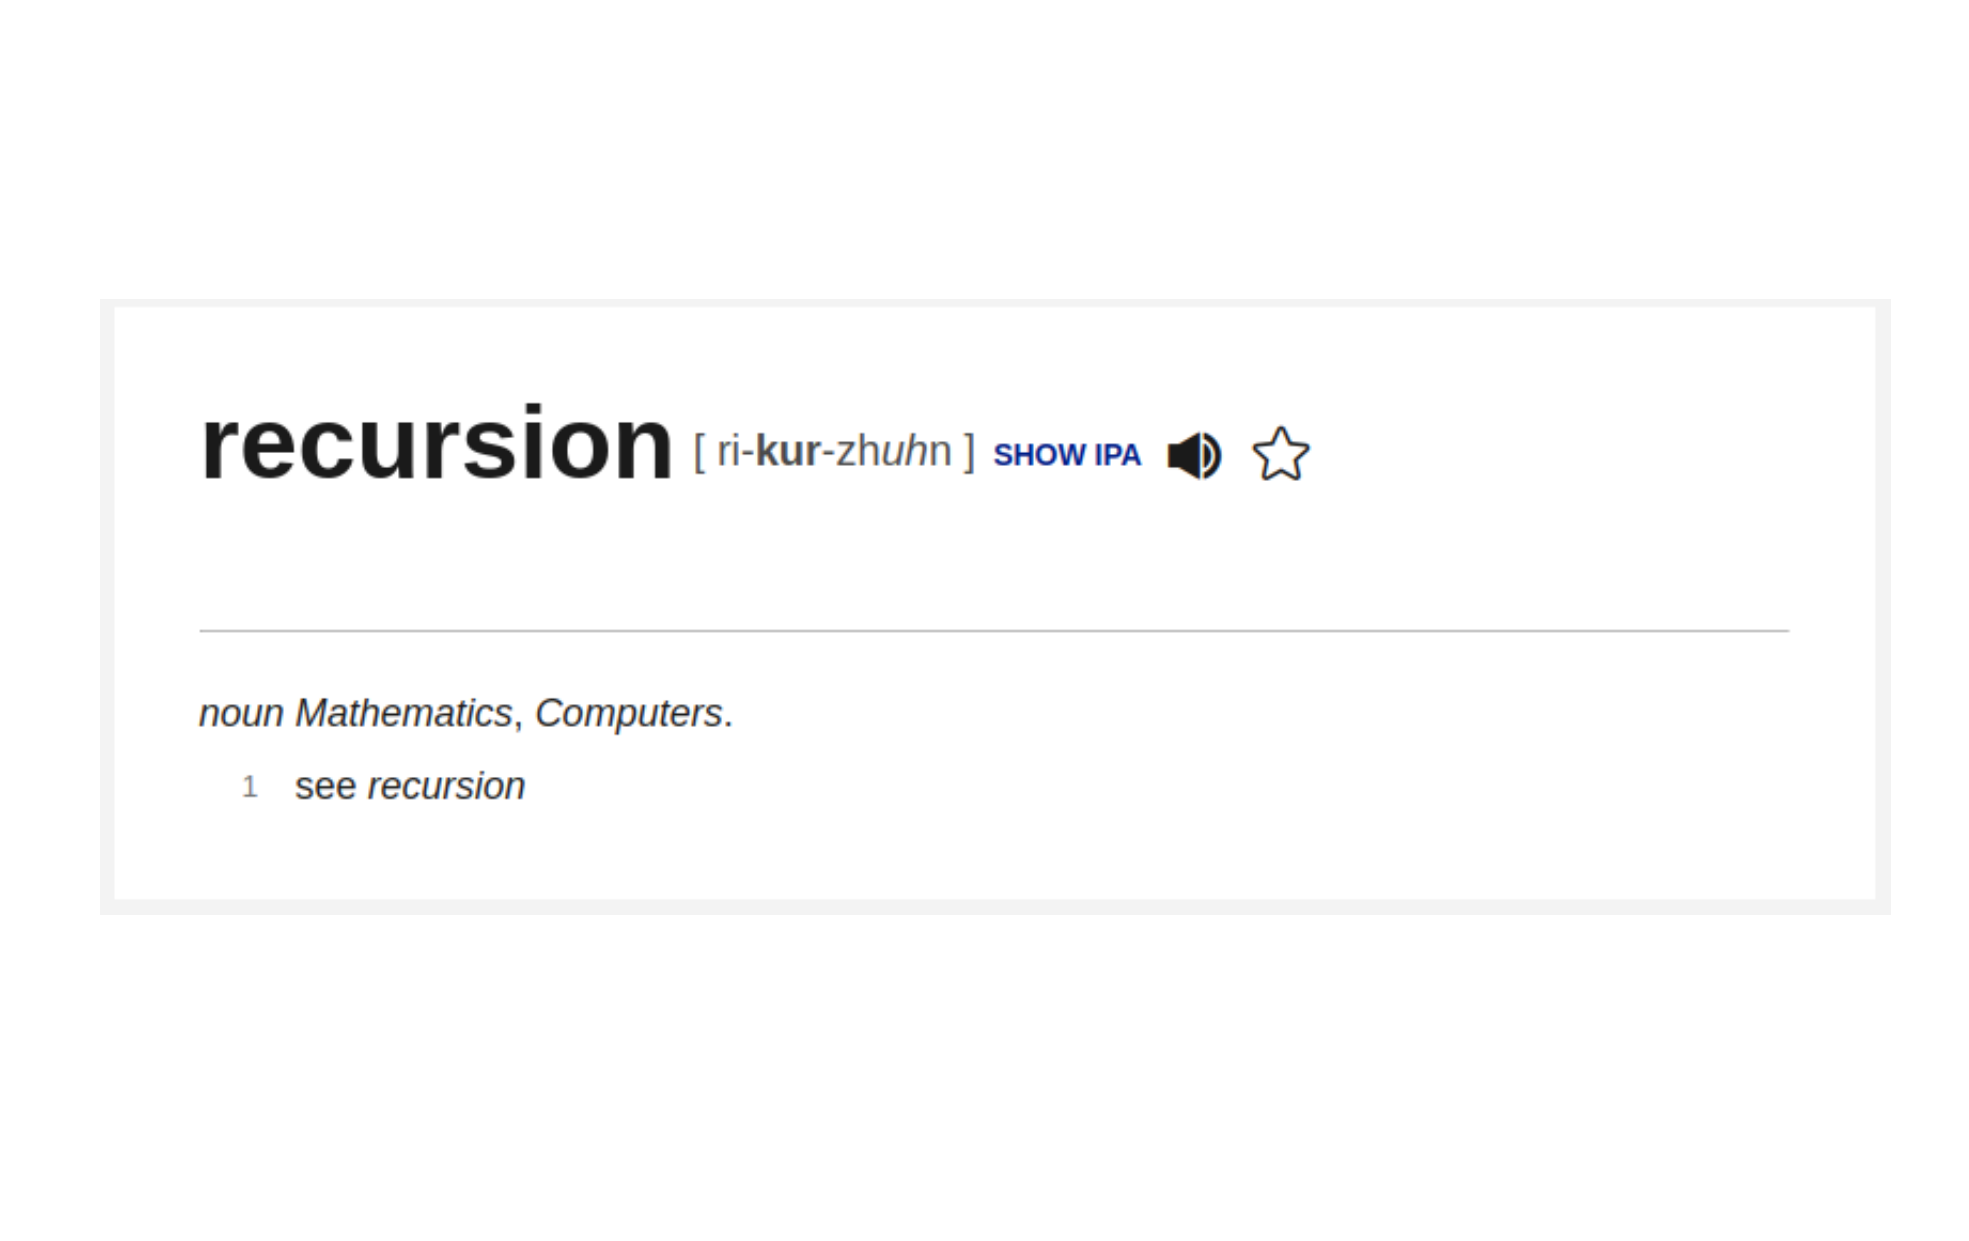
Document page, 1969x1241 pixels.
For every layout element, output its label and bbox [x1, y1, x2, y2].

picture [100, 299, 1891, 916]
